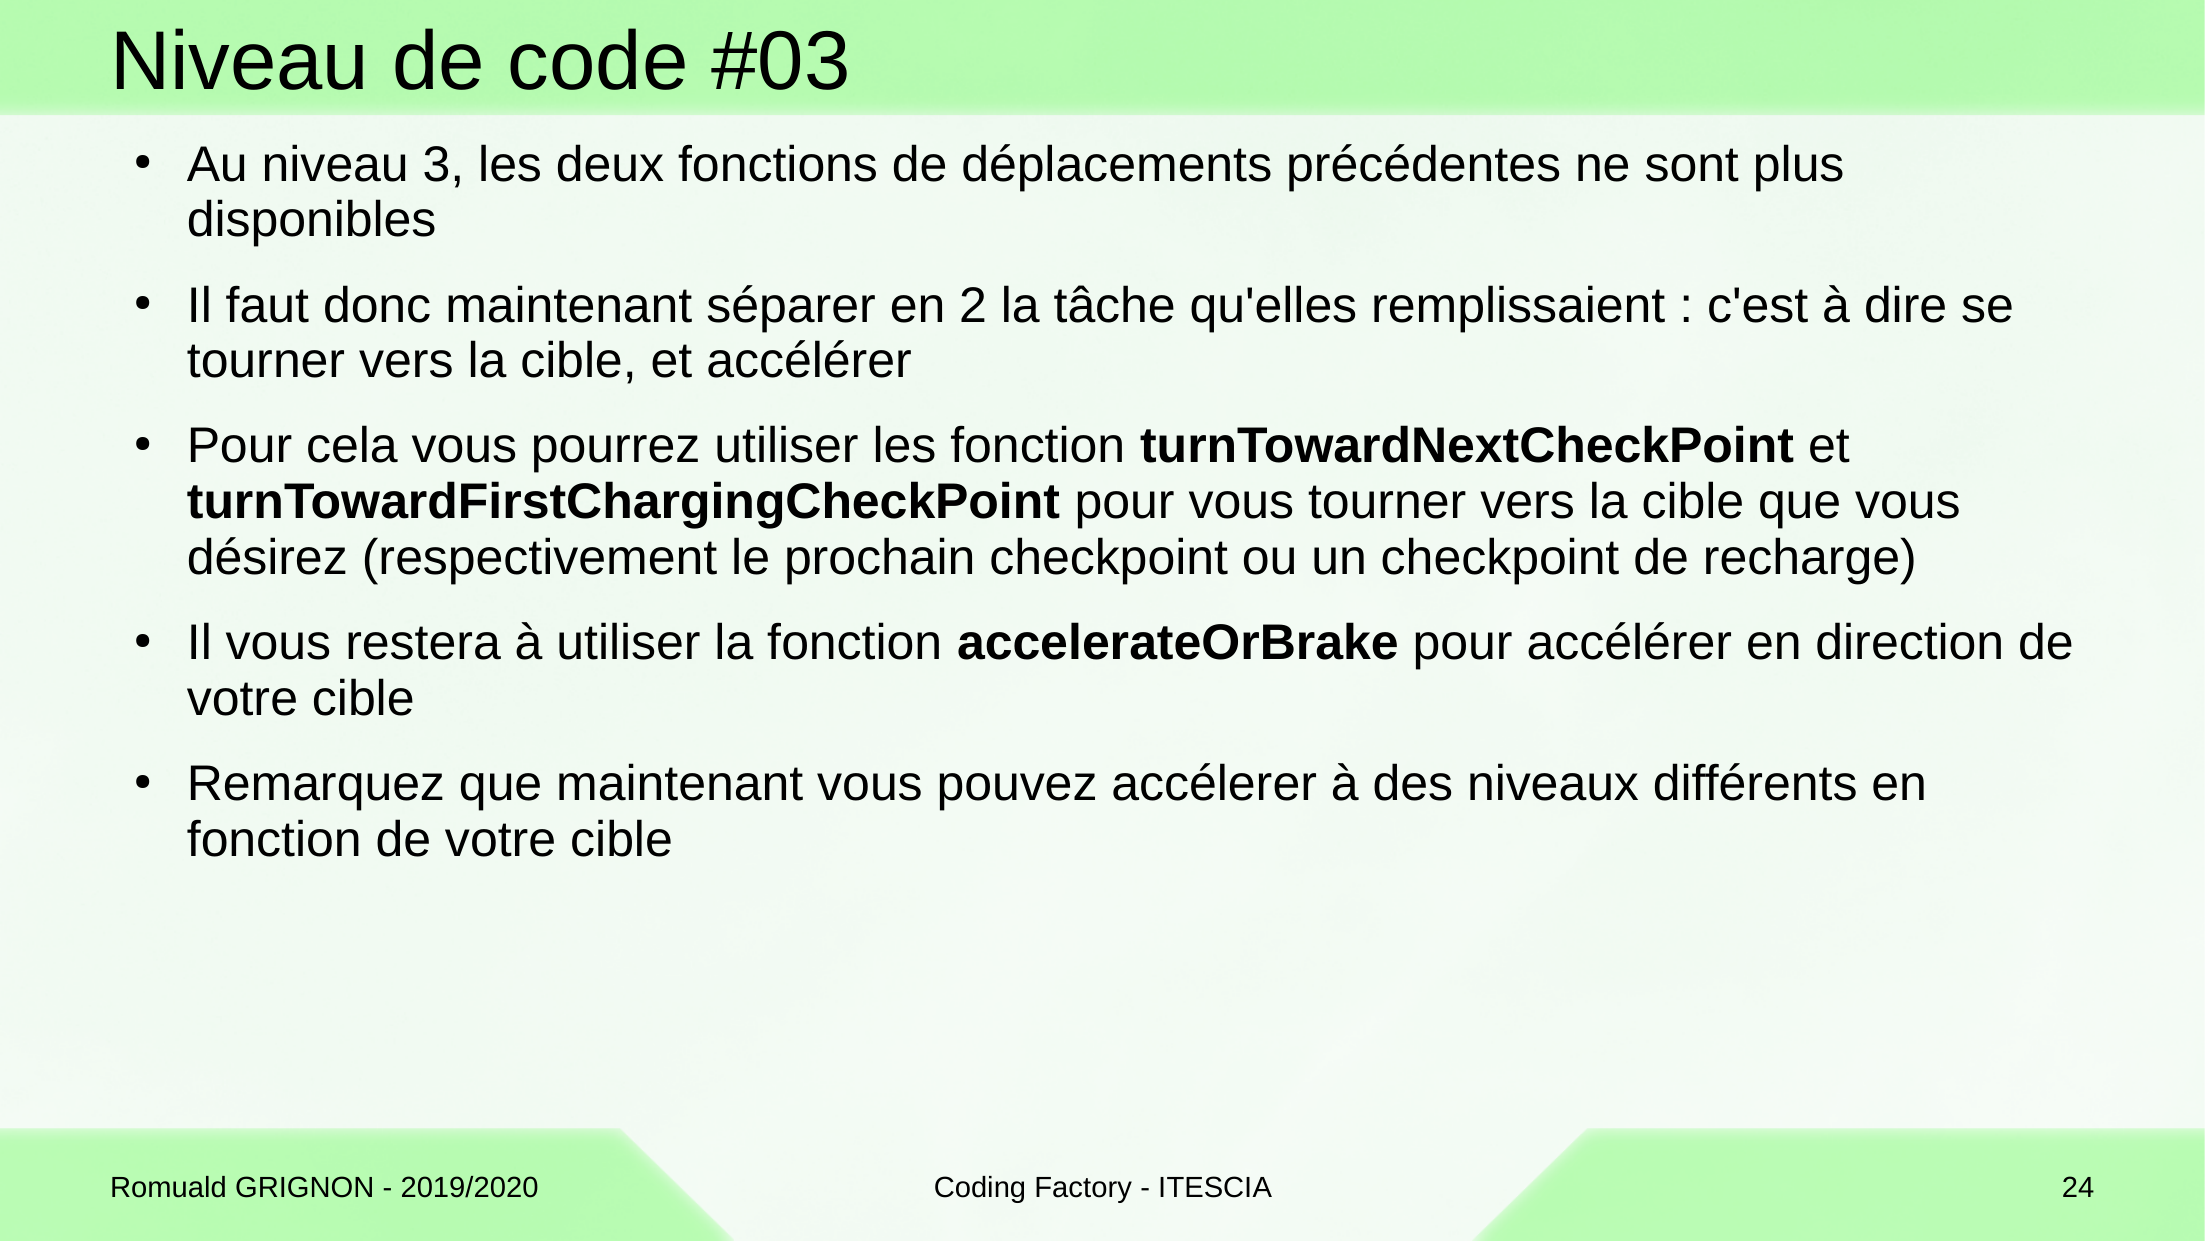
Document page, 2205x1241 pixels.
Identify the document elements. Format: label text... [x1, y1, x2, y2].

title Niveau de code #03 [110, 49, 2095, 257]
list Au niveau 3, les deux fonctions de déplacements précédentes ne sont plus disponibles Il faut donc maintenant séparer en 2 la tâche qu'elles remplissaient : c'est à dire se tourner vers la cible, et accélérer Pour cela vous pourrez utiliser les fonction turnTowardNextCheckPoint et turnTowardFirstChargingCheckPoint pour vous tourner vers la cible que vous désirez (respectivement le prochain checkpoint ou un checkpoint de recharge) Il vous restera à utiliser la fonction accelerateOrBrake pour accélérer en direction de votre cible Remarquez que maintenant vous pouvez accélerer à des niveaux différents en fonction de votre cible [116, 206, 2101, 1149]
picture [0, 0, 2205, 1241]
